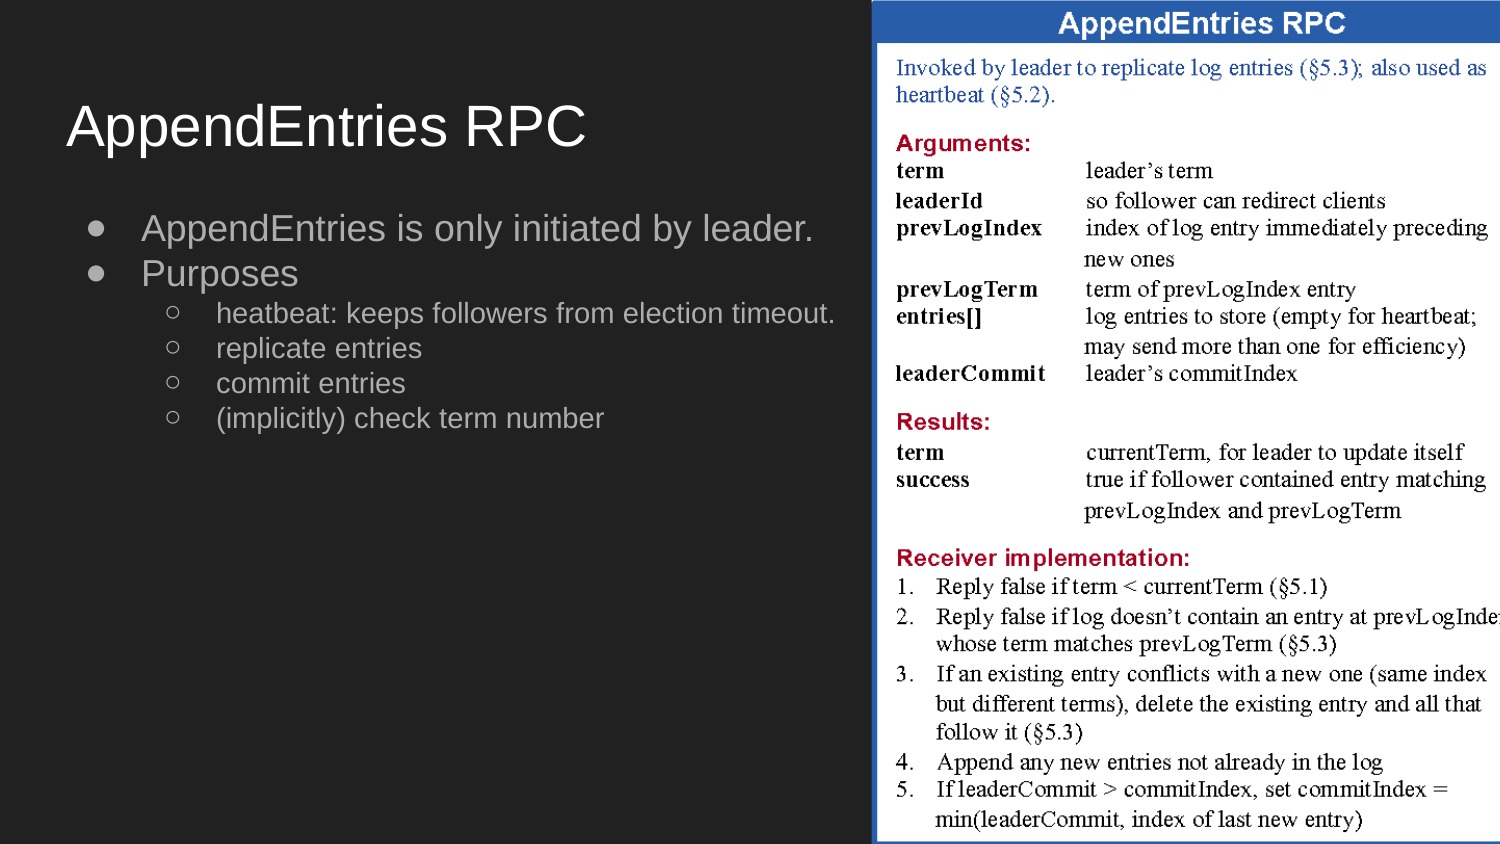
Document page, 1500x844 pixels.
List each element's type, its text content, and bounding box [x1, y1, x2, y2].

title AppendEntries RPC [51, 72, 871, 167]
picture [871, 0, 1500, 844]
list AppendEntries is only initiated by leader. Purposes heatbeat: keeps followers from election timeout. replicate entries commit entries (implicitly) check term number [51, 189, 871, 750]
